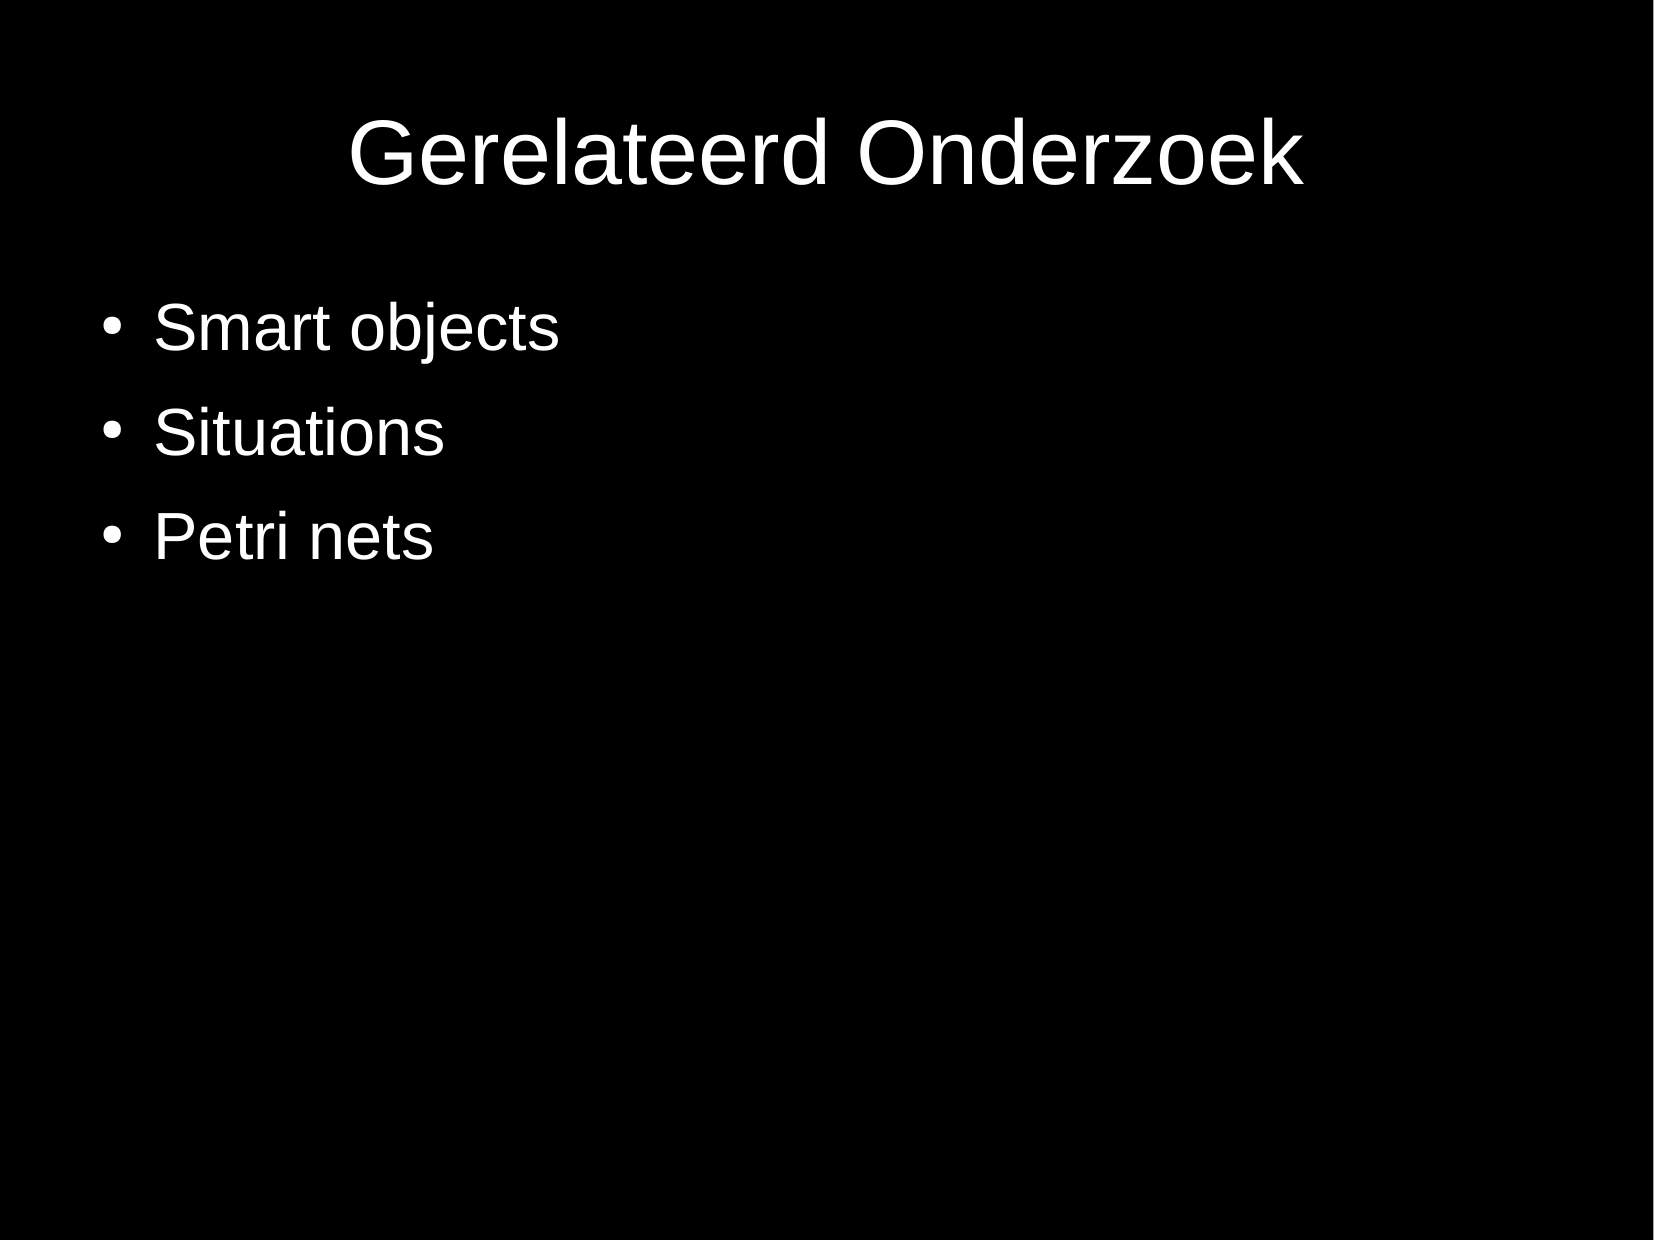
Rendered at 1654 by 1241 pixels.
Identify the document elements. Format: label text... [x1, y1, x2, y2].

list Smart objects Situations Petri nets [82, 290, 1571, 1094]
title Gerelateerd Onderzoek [82, 56, 1571, 250]
